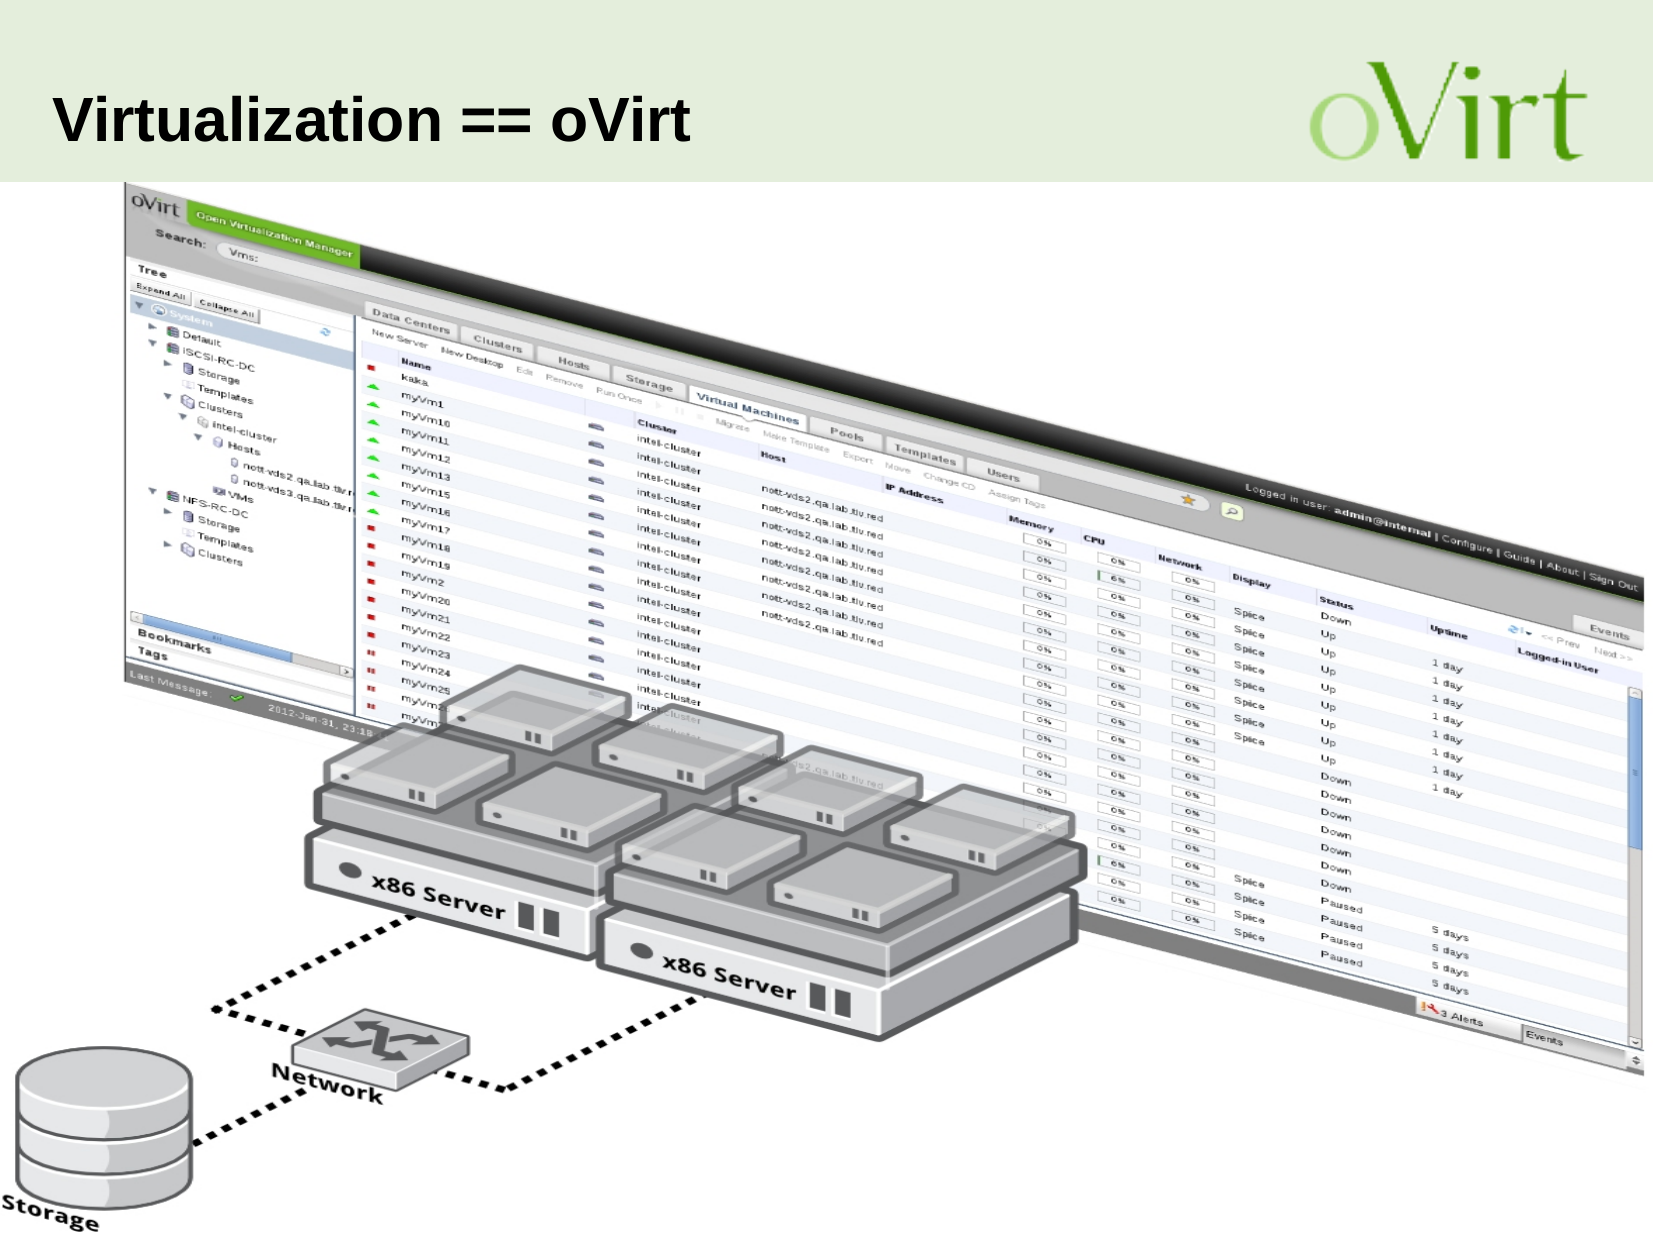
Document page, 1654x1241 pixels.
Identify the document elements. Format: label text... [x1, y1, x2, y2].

picture [1289, 36, 1613, 181]
title Virtualization == oVirt [52, 14, 1330, 154]
picture [0, 182, 1653, 1241]
